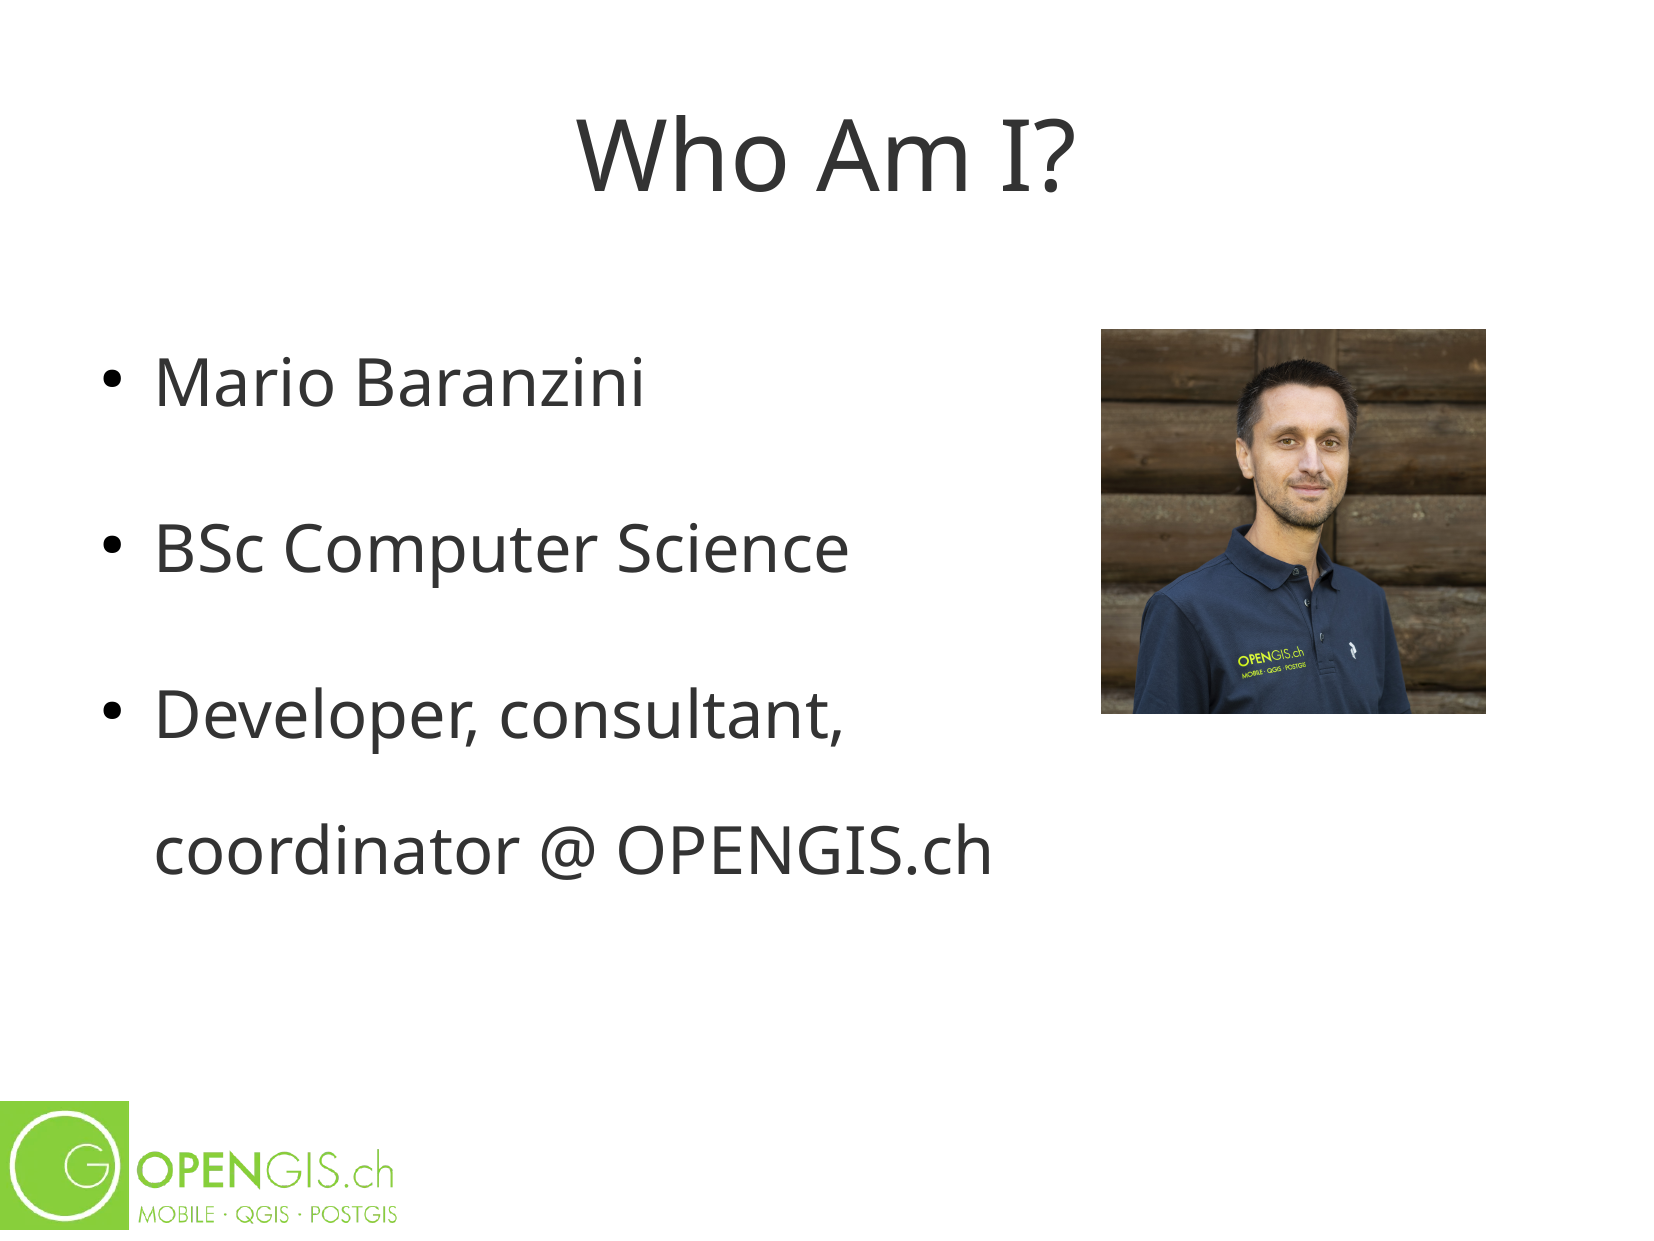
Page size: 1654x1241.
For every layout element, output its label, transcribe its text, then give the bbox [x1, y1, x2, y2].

list Mario Baranzini BSc Computer Science Developer, consultant, coordinator @ OPENGIS.ch [82, 290, 1066, 1010]
picture [0, 1101, 406, 1230]
picture [1101, 329, 1486, 714]
title Who Am I? [82, 49, 1571, 257]
